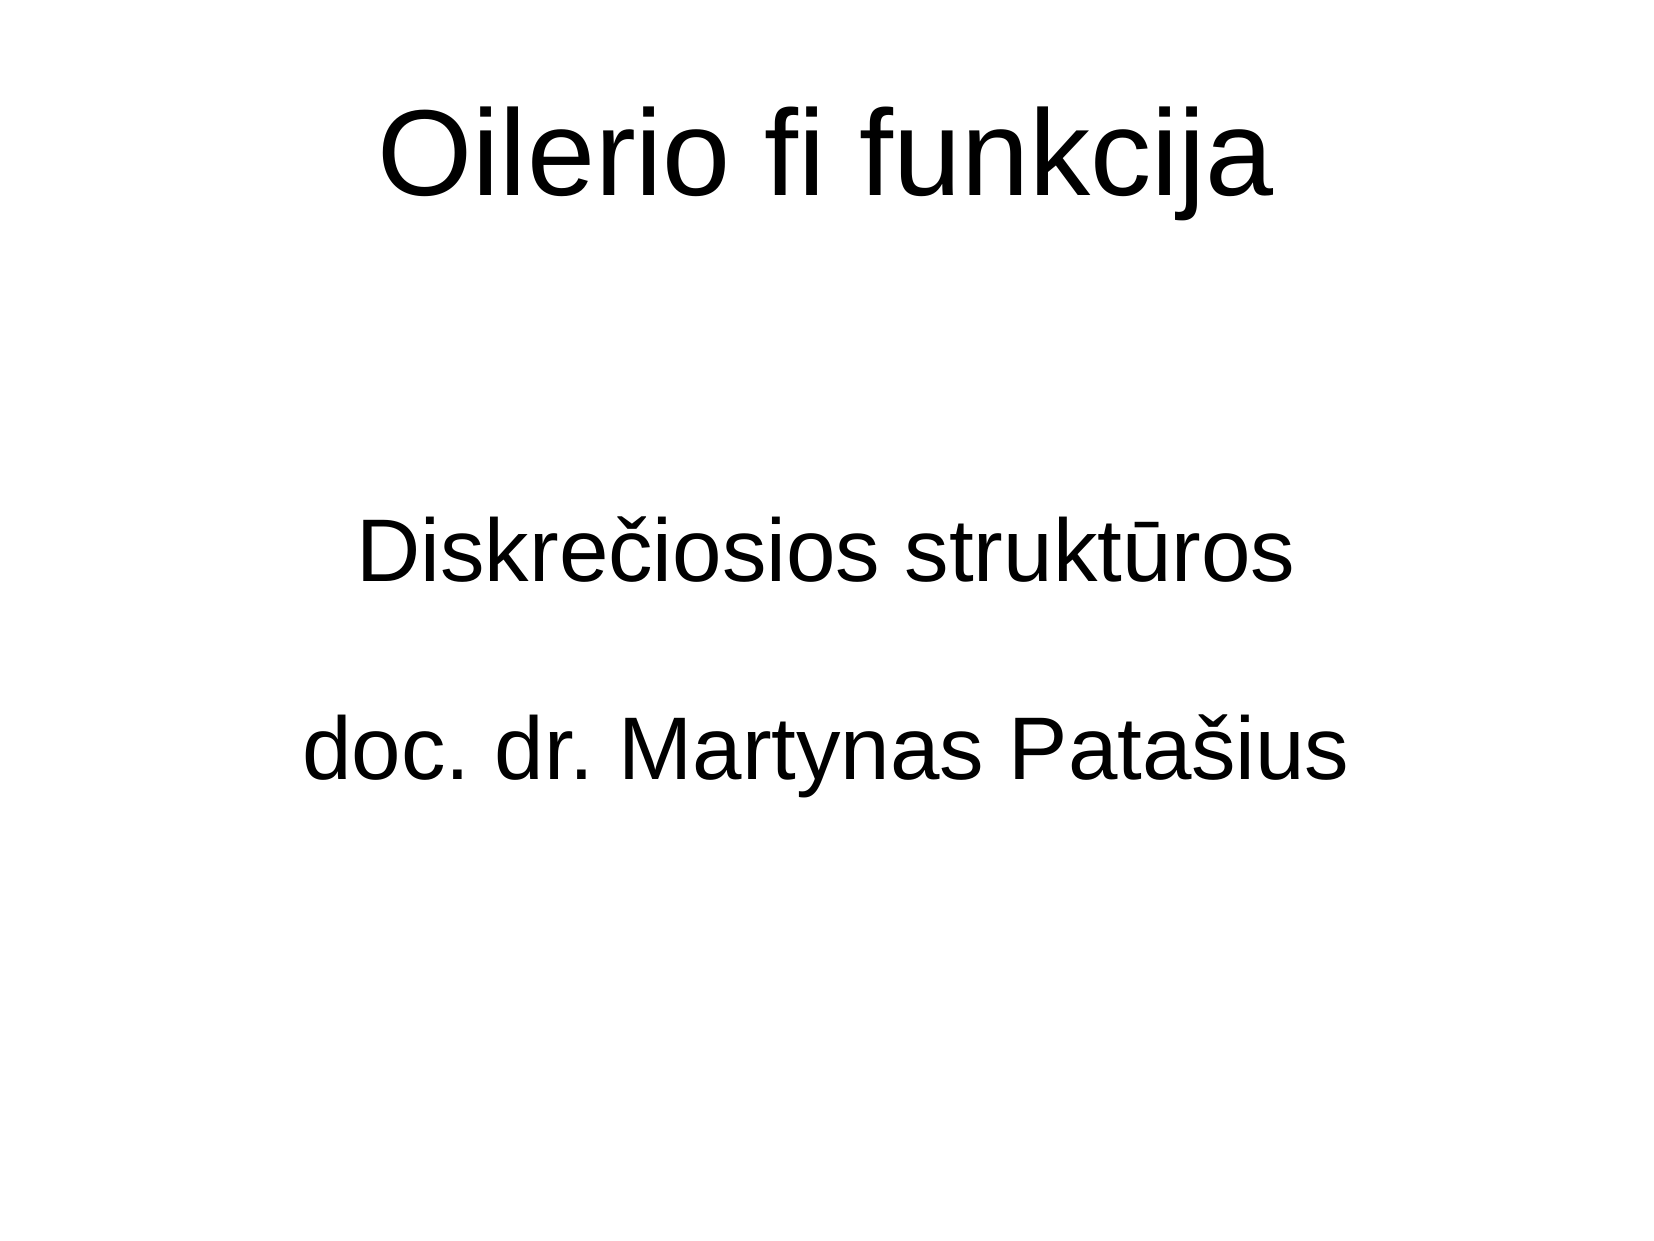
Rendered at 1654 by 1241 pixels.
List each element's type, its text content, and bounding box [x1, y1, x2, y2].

title Oilerio fi funkcija [82, 49, 1571, 257]
subtitle Diskrečiosios struktūros doc. dr. Martynas Patašius [82, 290, 1571, 1010]
